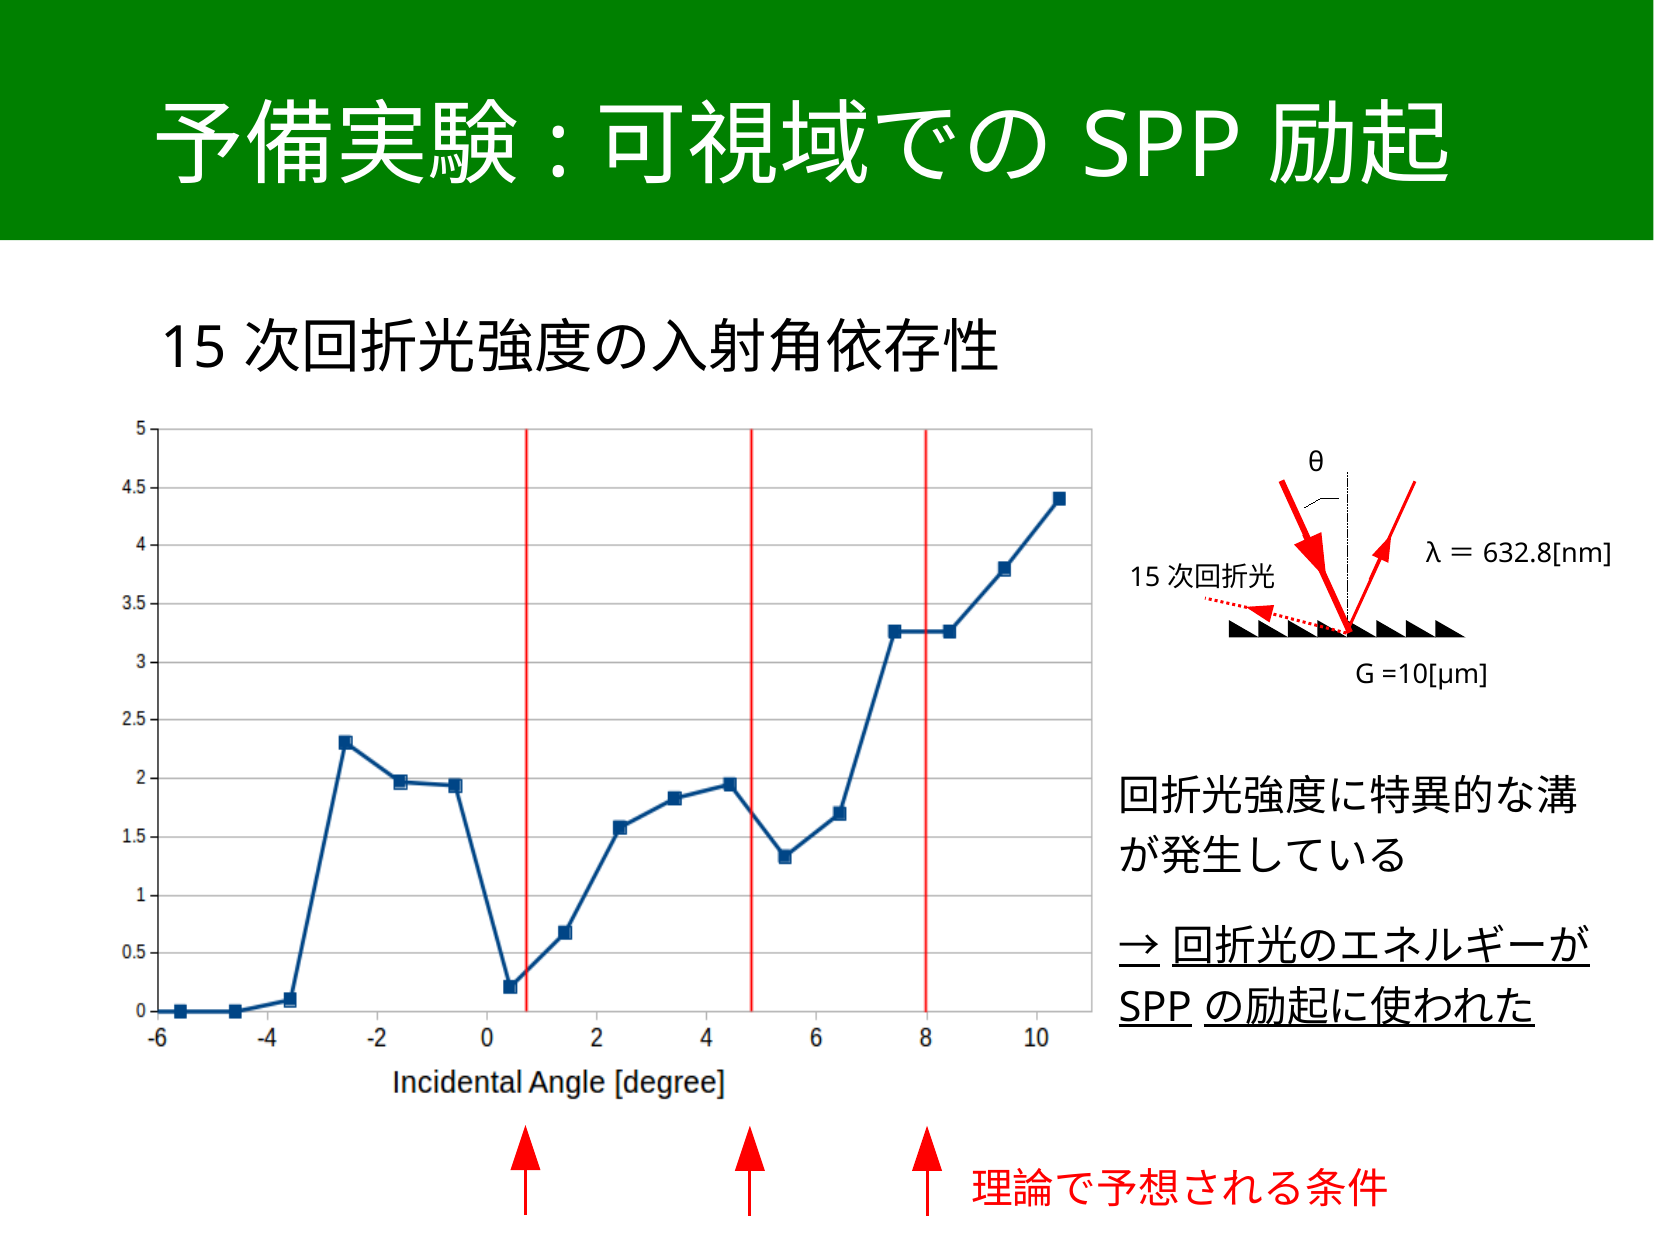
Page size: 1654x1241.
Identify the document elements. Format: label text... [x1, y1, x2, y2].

list θ [1242, 442, 1325, 488]
list G =10[μm] [1260, 655, 1489, 723]
list 回折光強度に特異的な溝が発生している →回折光のエネルギーが SPPの励起に使われた [1047, 675, 1591, 1051]
picture [97, 841, 1111, 1111]
title 予備実験:可視域でのSPP励起 [152, 32, 1641, 241]
list λ＝632.8[nm] [1305, 531, 1613, 599]
list 理論で予想される条件 [900, 1155, 1489, 1241]
list 15次回折光強度の入射角依存性 [90, 300, 1231, 841]
text_box [1231, 620, 1466, 638]
text_box [0, 0, 1654, 241]
list 15次回折光 [1231, 554, 1276, 622]
